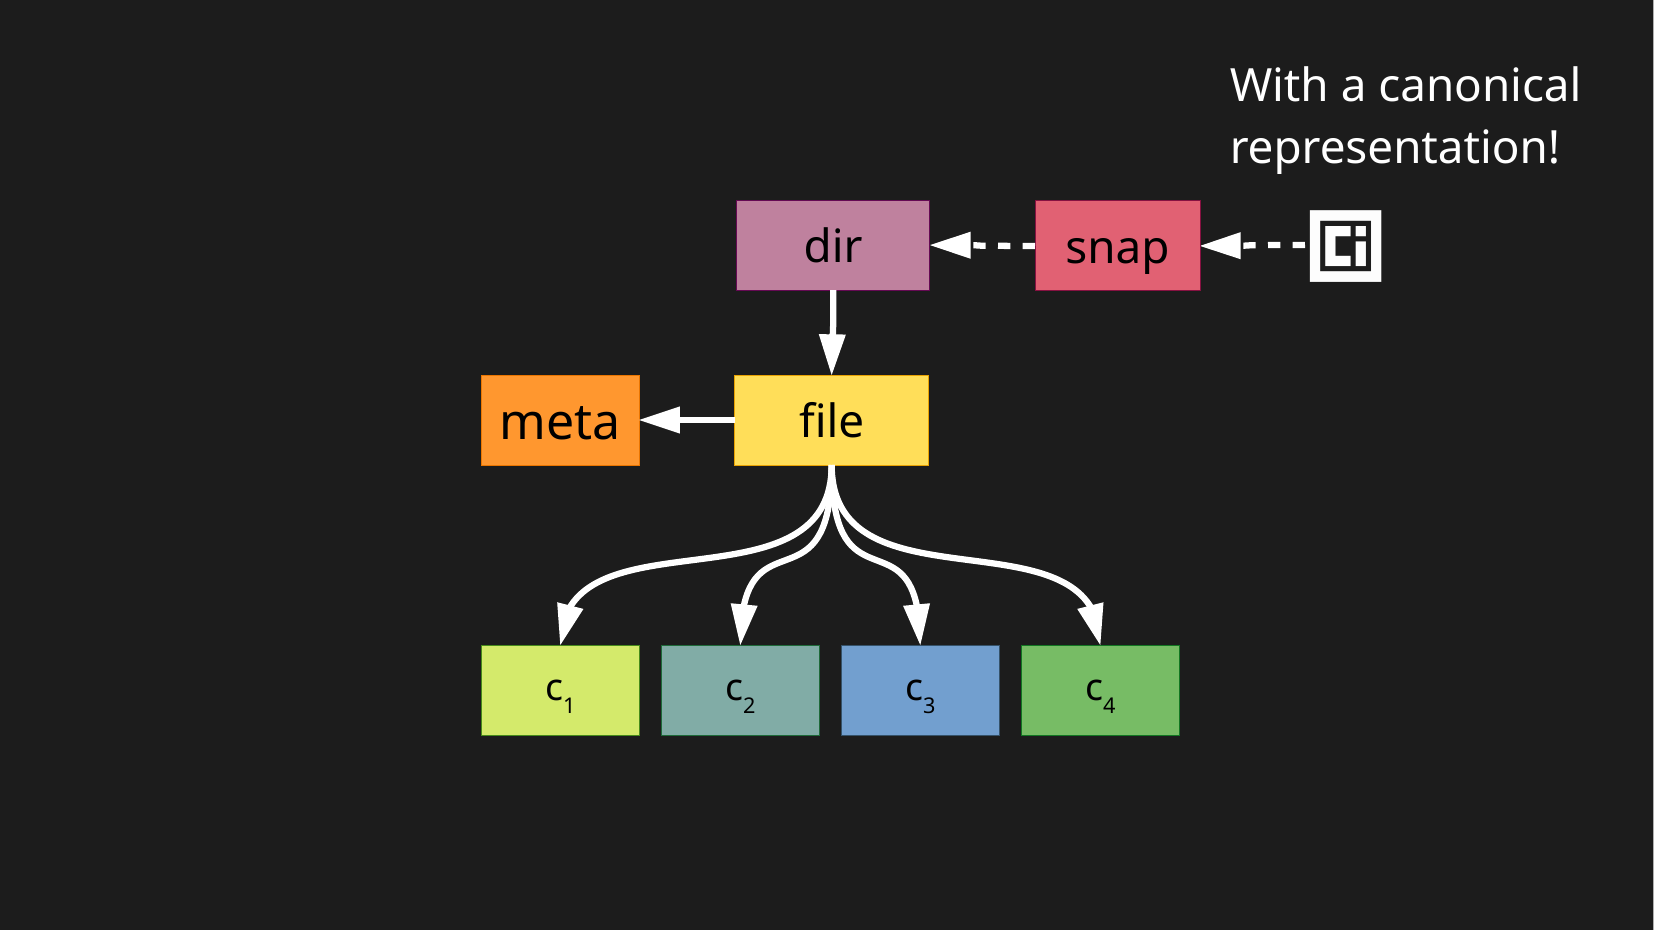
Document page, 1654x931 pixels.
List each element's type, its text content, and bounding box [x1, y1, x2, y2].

text_box c1 [481, 645, 640, 736]
text_box file [734, 375, 929, 466]
text_box snap [1035, 200, 1201, 291]
text_box meta [481, 375, 640, 466]
picture [1304, 204, 1387, 286]
text_box c4 [1021, 645, 1180, 736]
text_box dir [736, 200, 930, 291]
text_box c2 [661, 645, 820, 736]
text_box c3 [841, 645, 1000, 736]
text_box With a canonical representation! [1215, 45, 1621, 170]
